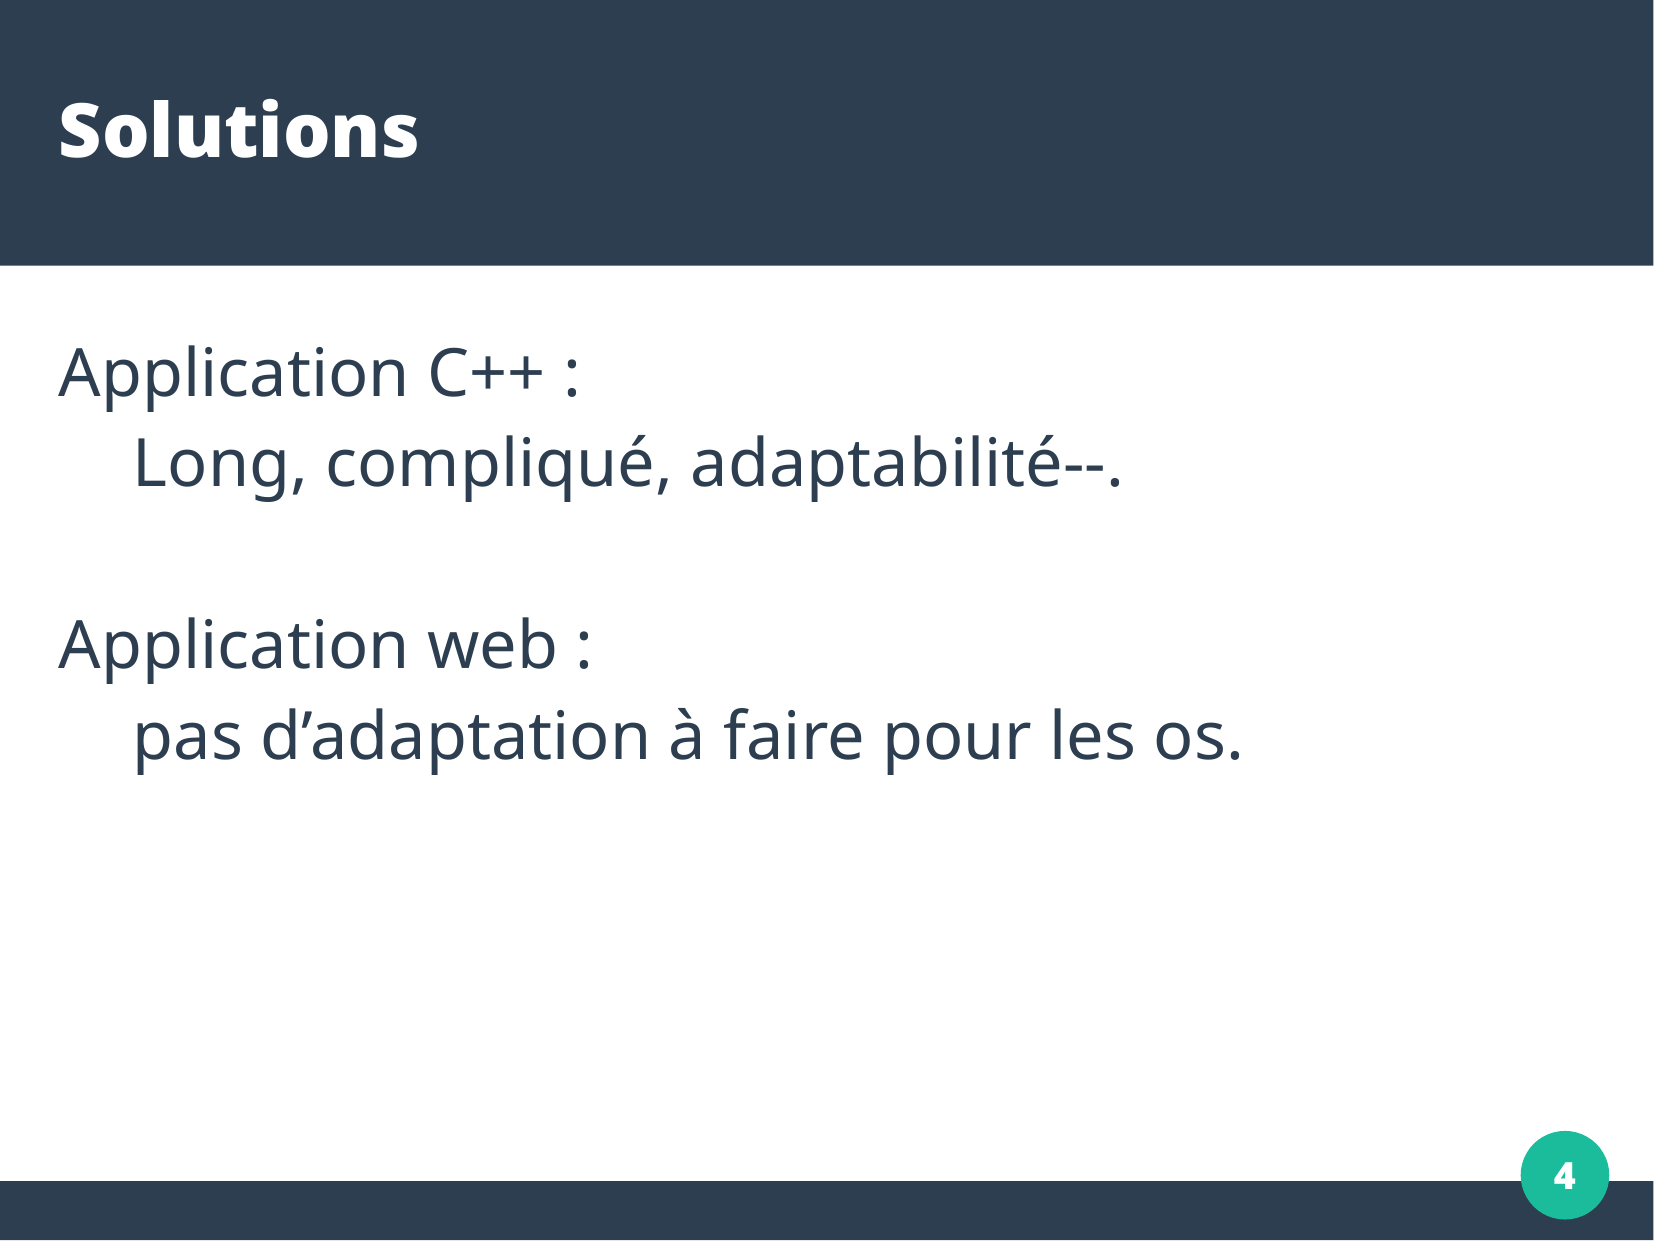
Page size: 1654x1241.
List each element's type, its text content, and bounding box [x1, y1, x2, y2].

title Solutions [59, 49, 1595, 207]
subtitle Application C++ : Long, compliqué, adaptabilité--. Application web : pas d’adaptation à faire pour les os. [59, 324, 1595, 1152]
